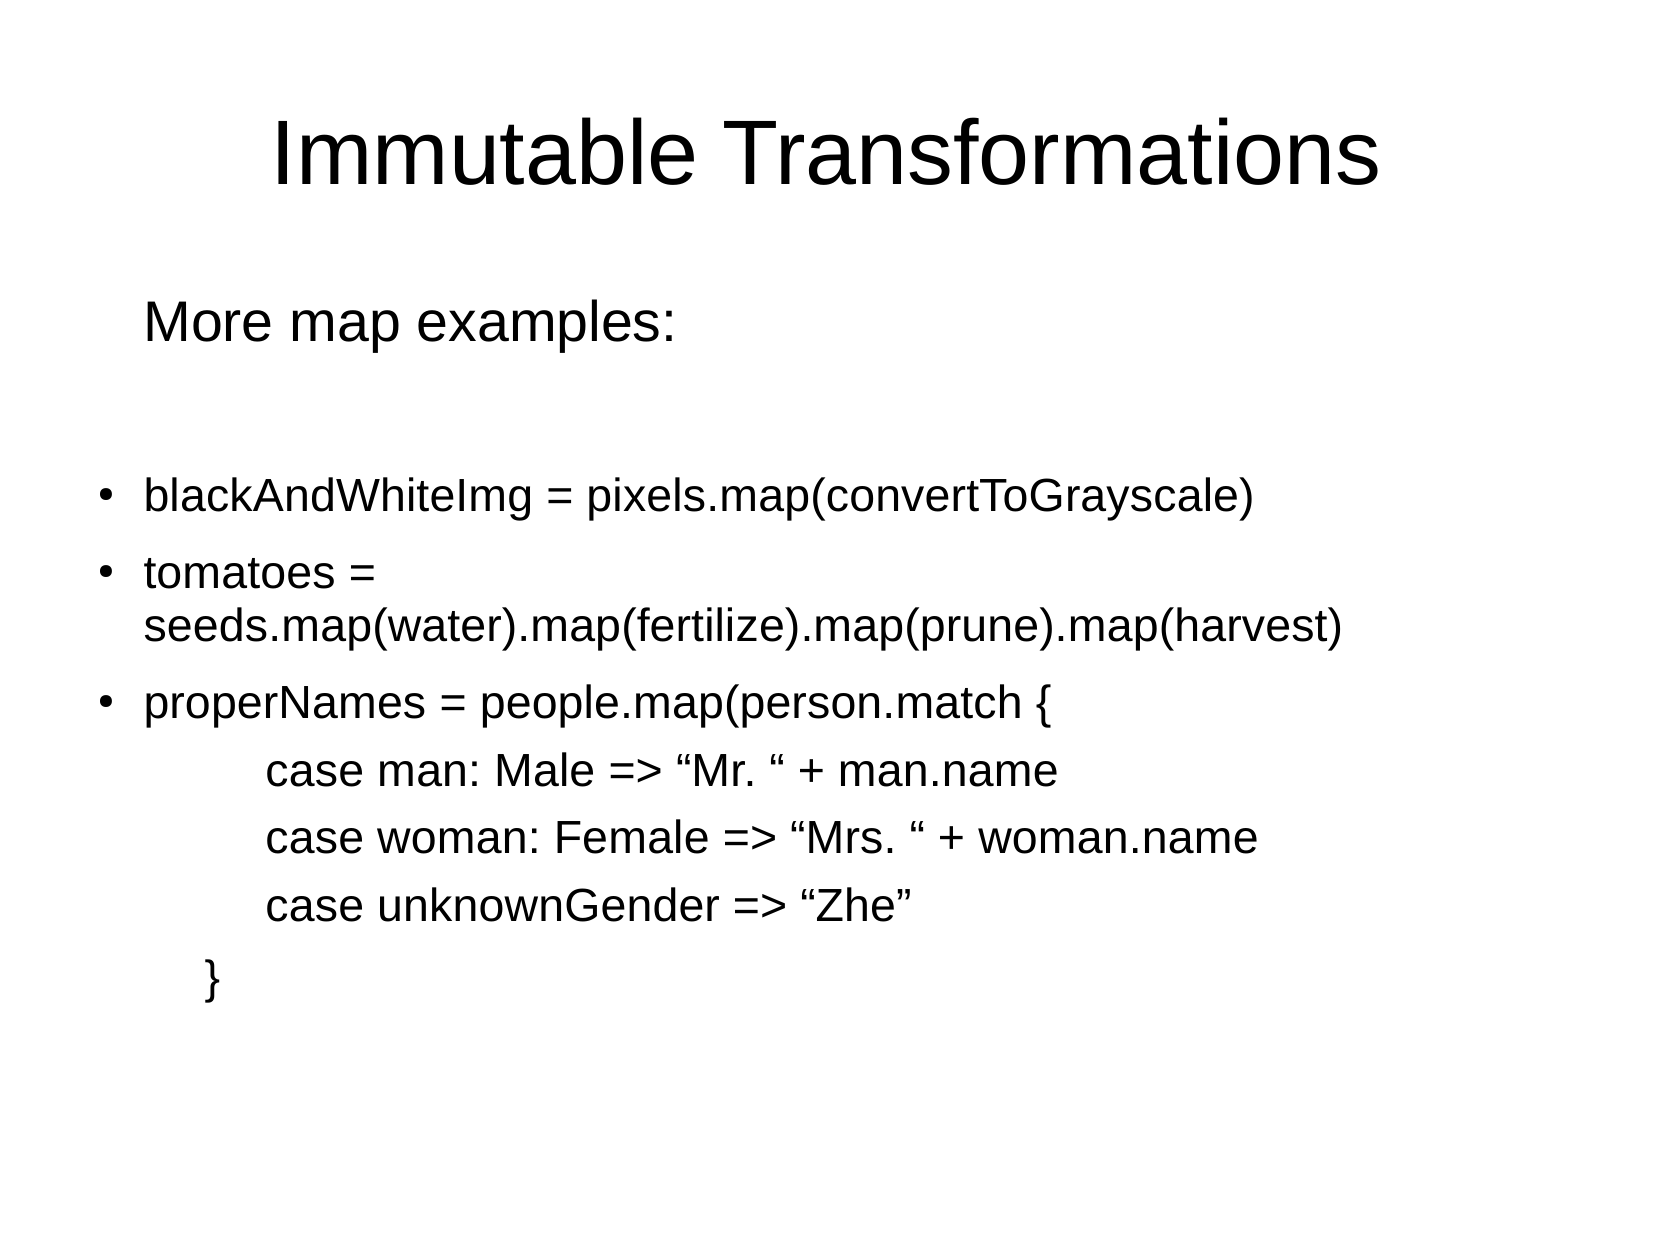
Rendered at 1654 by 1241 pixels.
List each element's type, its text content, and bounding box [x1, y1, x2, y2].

list More map examples: blackAndWhiteImg = pixels.map(convertToGrayscale) tomatoes = seeds.map(water).map(fertilize).map(prune).map(harvest) properNames = people.map(person.match { case man: Male => “Mr. “ + man.name case woman: Female => “Mrs. “ + woman.name case unknownGender => “Zhe” } [82, 290, 1571, 1010]
title Immutable Transformations [82, 49, 1571, 257]
